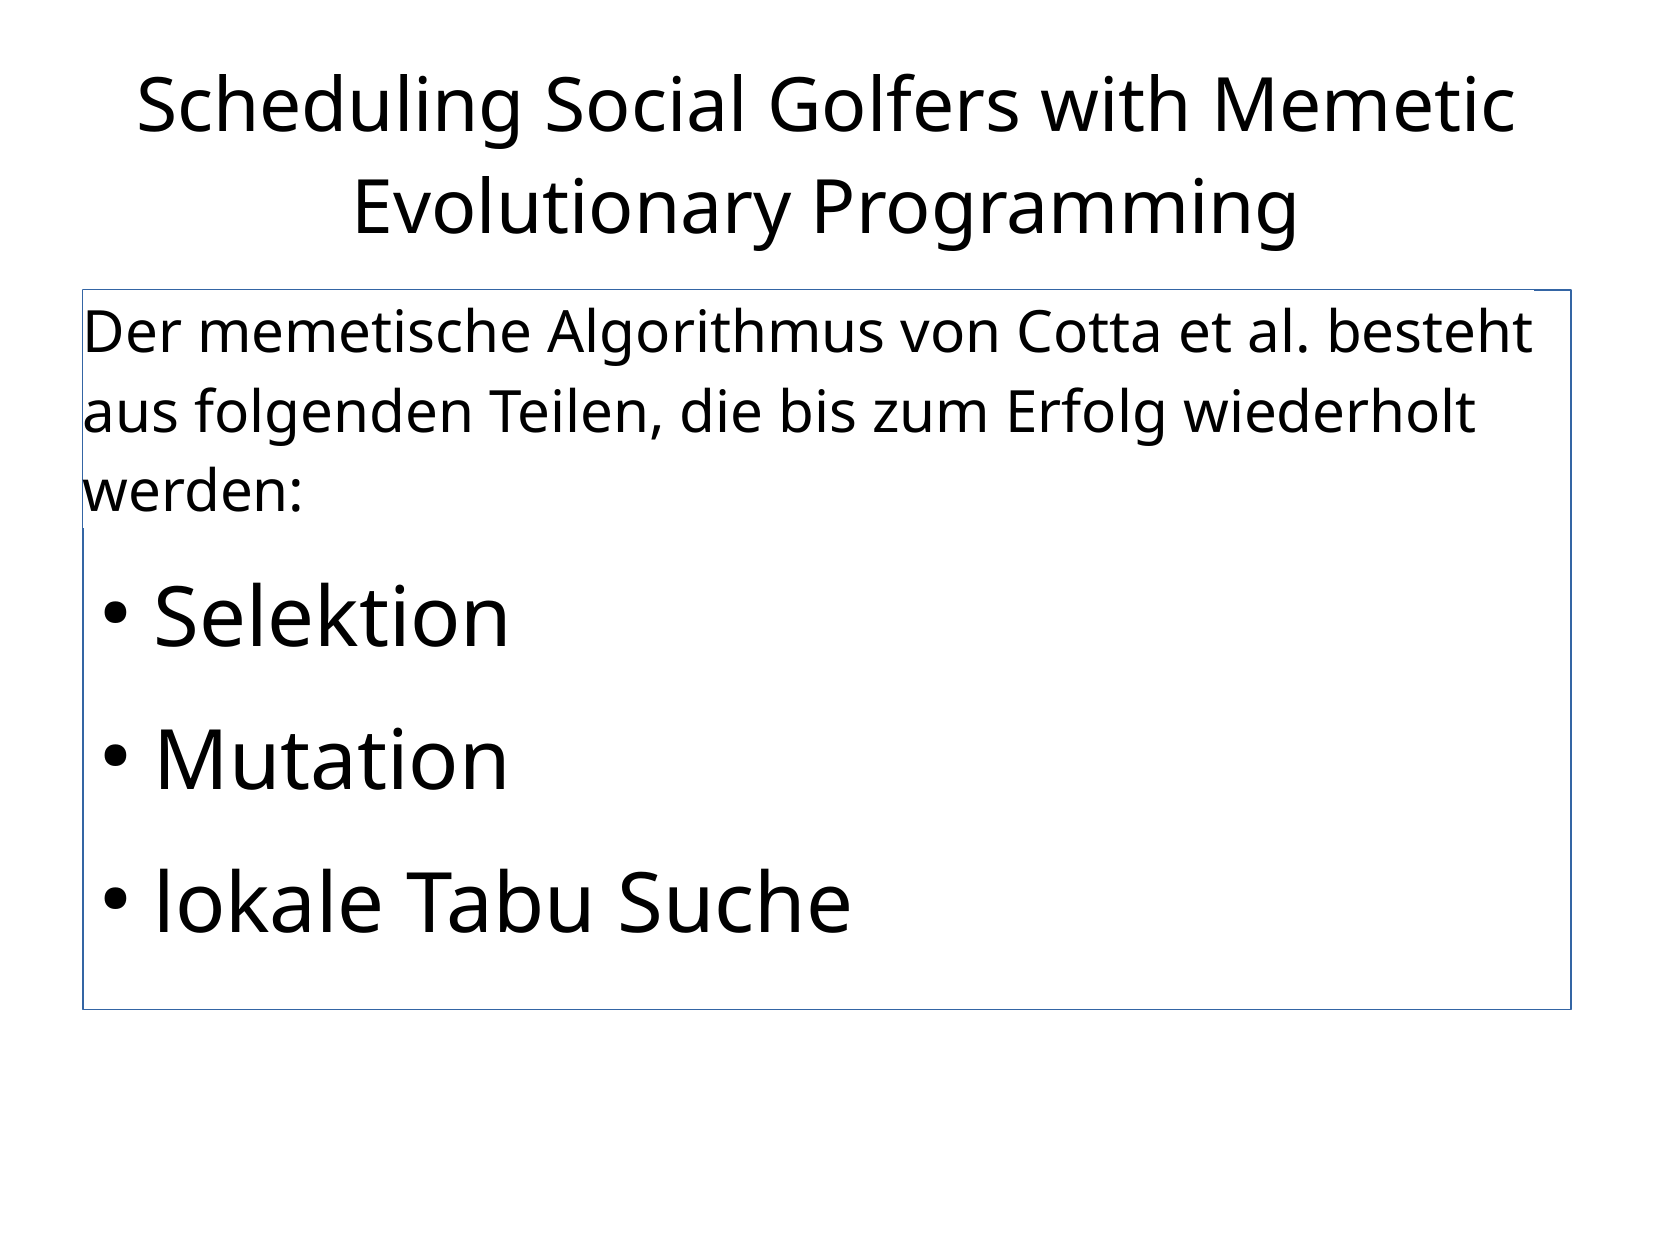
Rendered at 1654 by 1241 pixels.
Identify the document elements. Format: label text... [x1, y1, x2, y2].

list Der memetische Algorithmus von Cotta et al. besteht aus folgenden Teilen, die bis zum Erfolg wiederholt werden: Selektion Mutation lokale Tabu Suche [82, 290, 1571, 1010]
title Scheduling Social Golfers with Memetic Evolutionary Programming [82, 46, 1571, 260]
